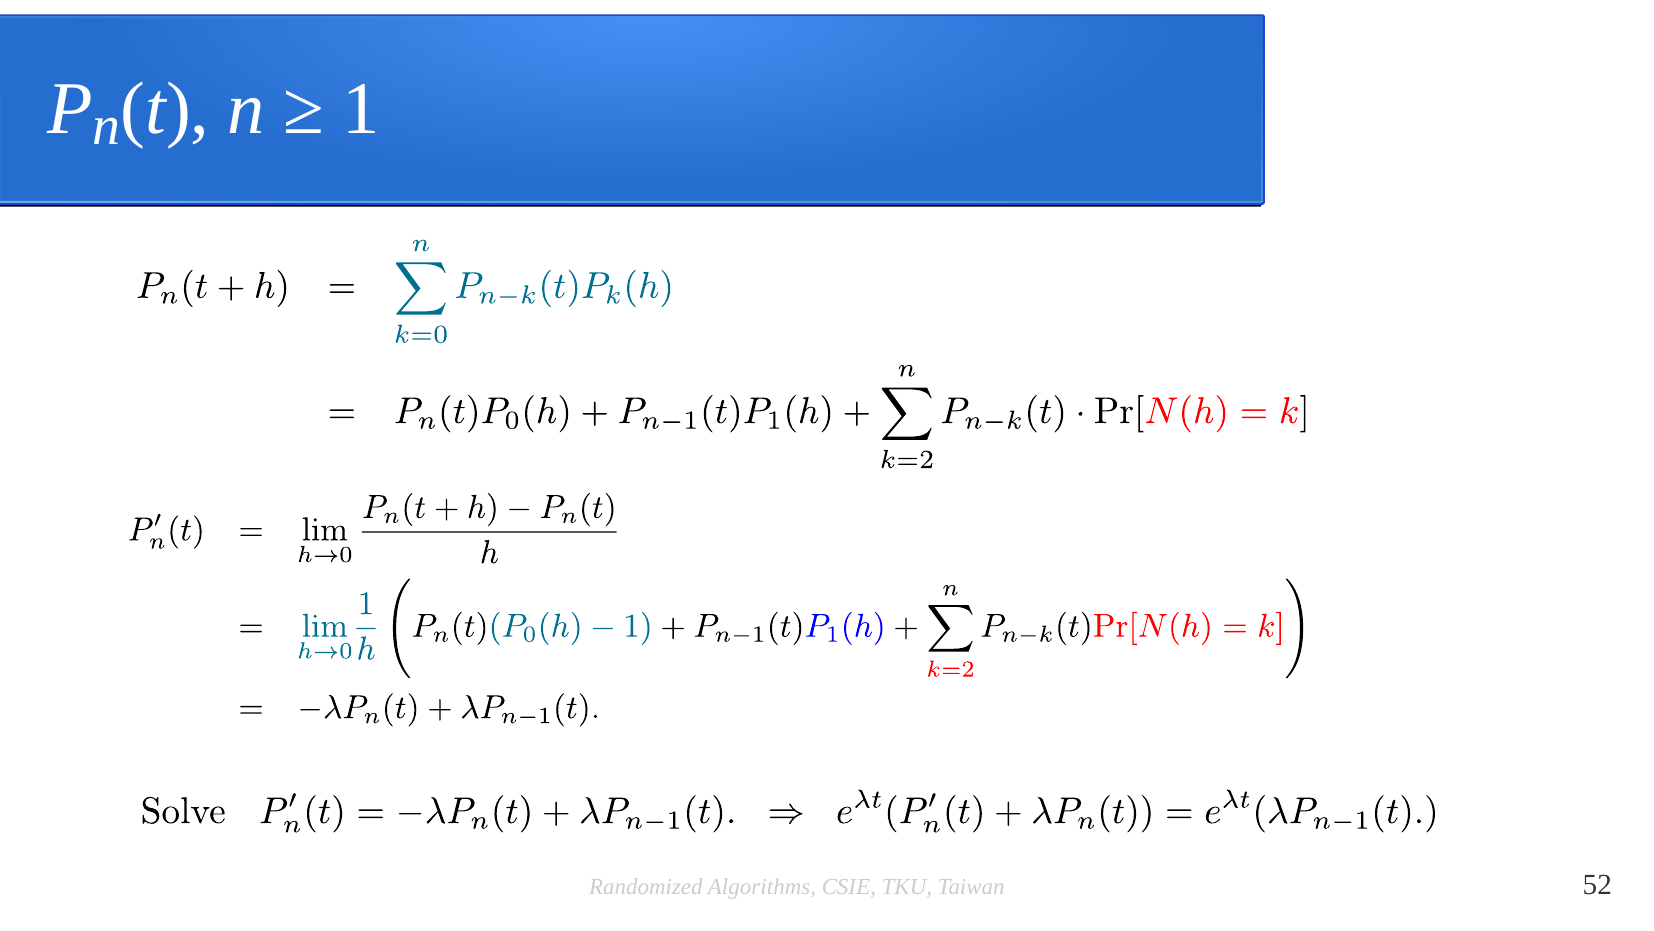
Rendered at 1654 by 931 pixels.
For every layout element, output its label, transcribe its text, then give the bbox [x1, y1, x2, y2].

picture [139, 788, 1437, 834]
picture [126, 491, 1305, 728]
title Pn(t), n ≥ 1 [47, 35, 1199, 189]
picture [134, 238, 1307, 470]
